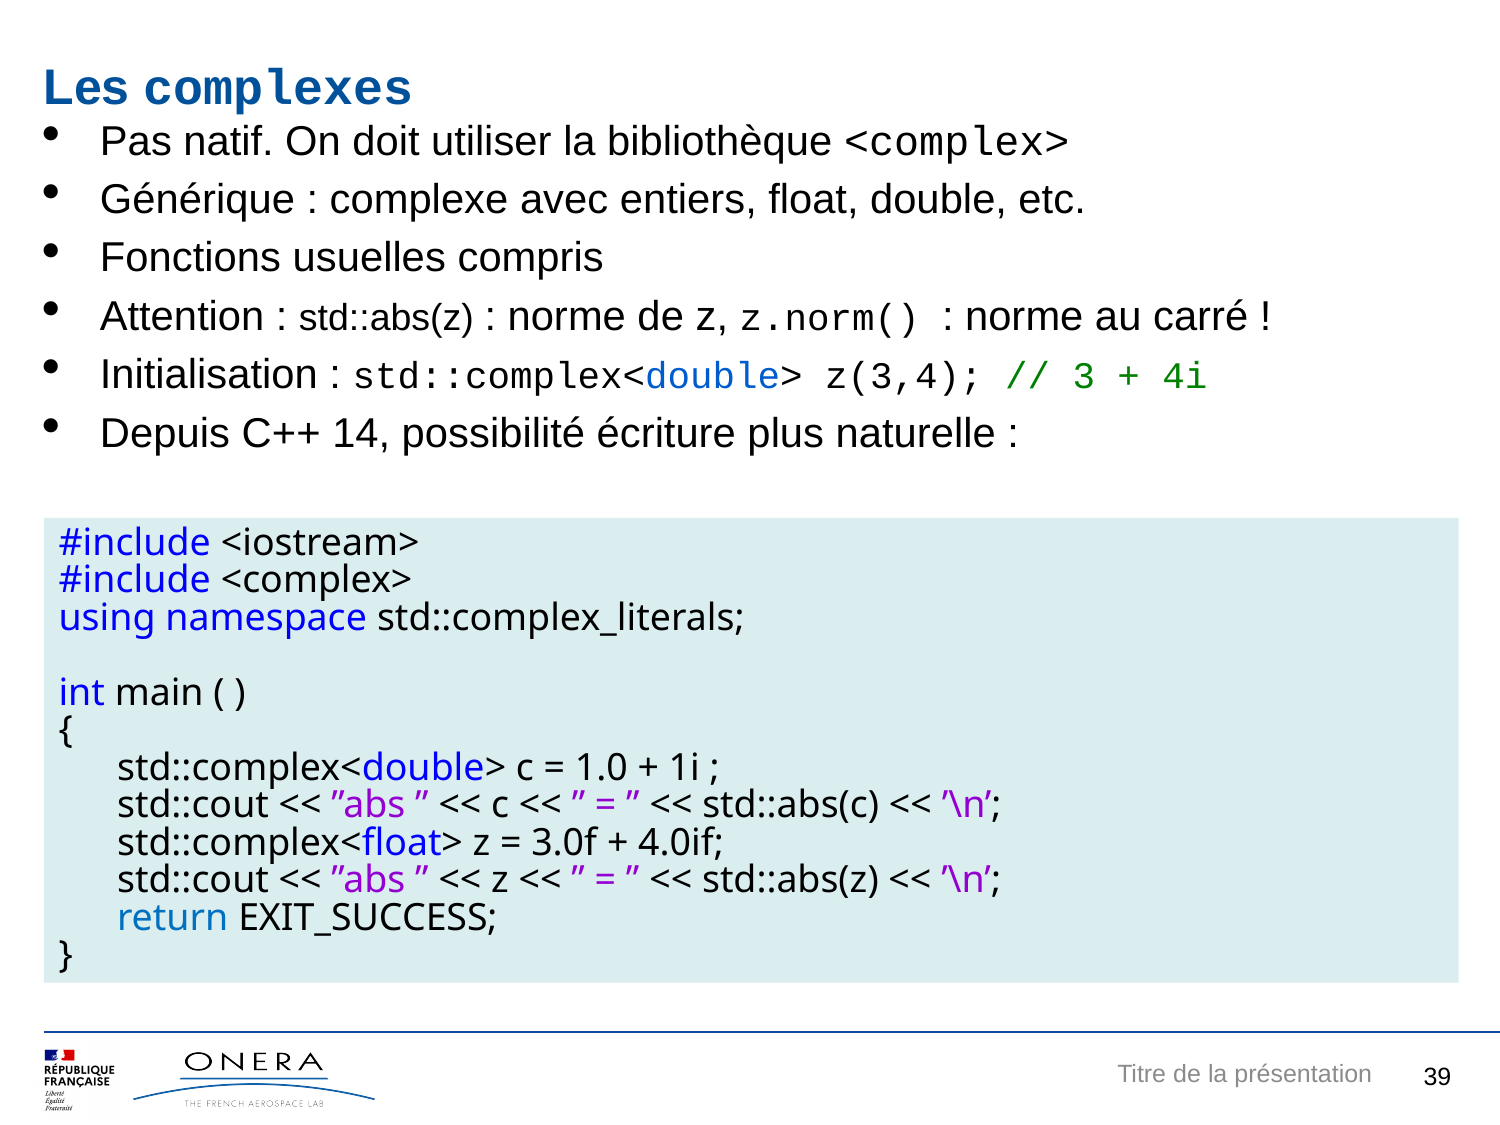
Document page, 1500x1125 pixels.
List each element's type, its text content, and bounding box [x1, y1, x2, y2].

text_box Les complexes [43, 0, 1486, 169]
picture [133, 1052, 375, 1107]
text_box Pas natif. On doit utiliser la bibliothèque <complex> Générique : complexe avec entiers, float, double, etc. Fonctions usuelles compris Attention : std::abs(z) : norme de z, z.norm() : norme au carré ! Initialisation : std::complex<double> z(3,4); // 3 + 4i Depuis C++ 14, possibilité écriture plus naturelle : [43, 113, 1319, 480]
text_box <numéro> [1374, 1025, 1500, 1125]
picture [34, 1039, 125, 1121]
text_box #include <iostream> #include <complex> using namespace std::complex_literals; int main ( ) { std::complex<double> c = 1.0 + 1i ; std::cout << ”abs ” << c << ” = ” << std::abs(c) << ’\n’; std::complex<float> z = 3.0f + 4.0if; std::cout << ”abs ” << z << ” = ” << std::abs(z) << ’\n’; return EXIT_SUCCESS; } [43, 517, 1459, 983]
text_box Titre de la présentation [466, 1042, 1388, 1103]
